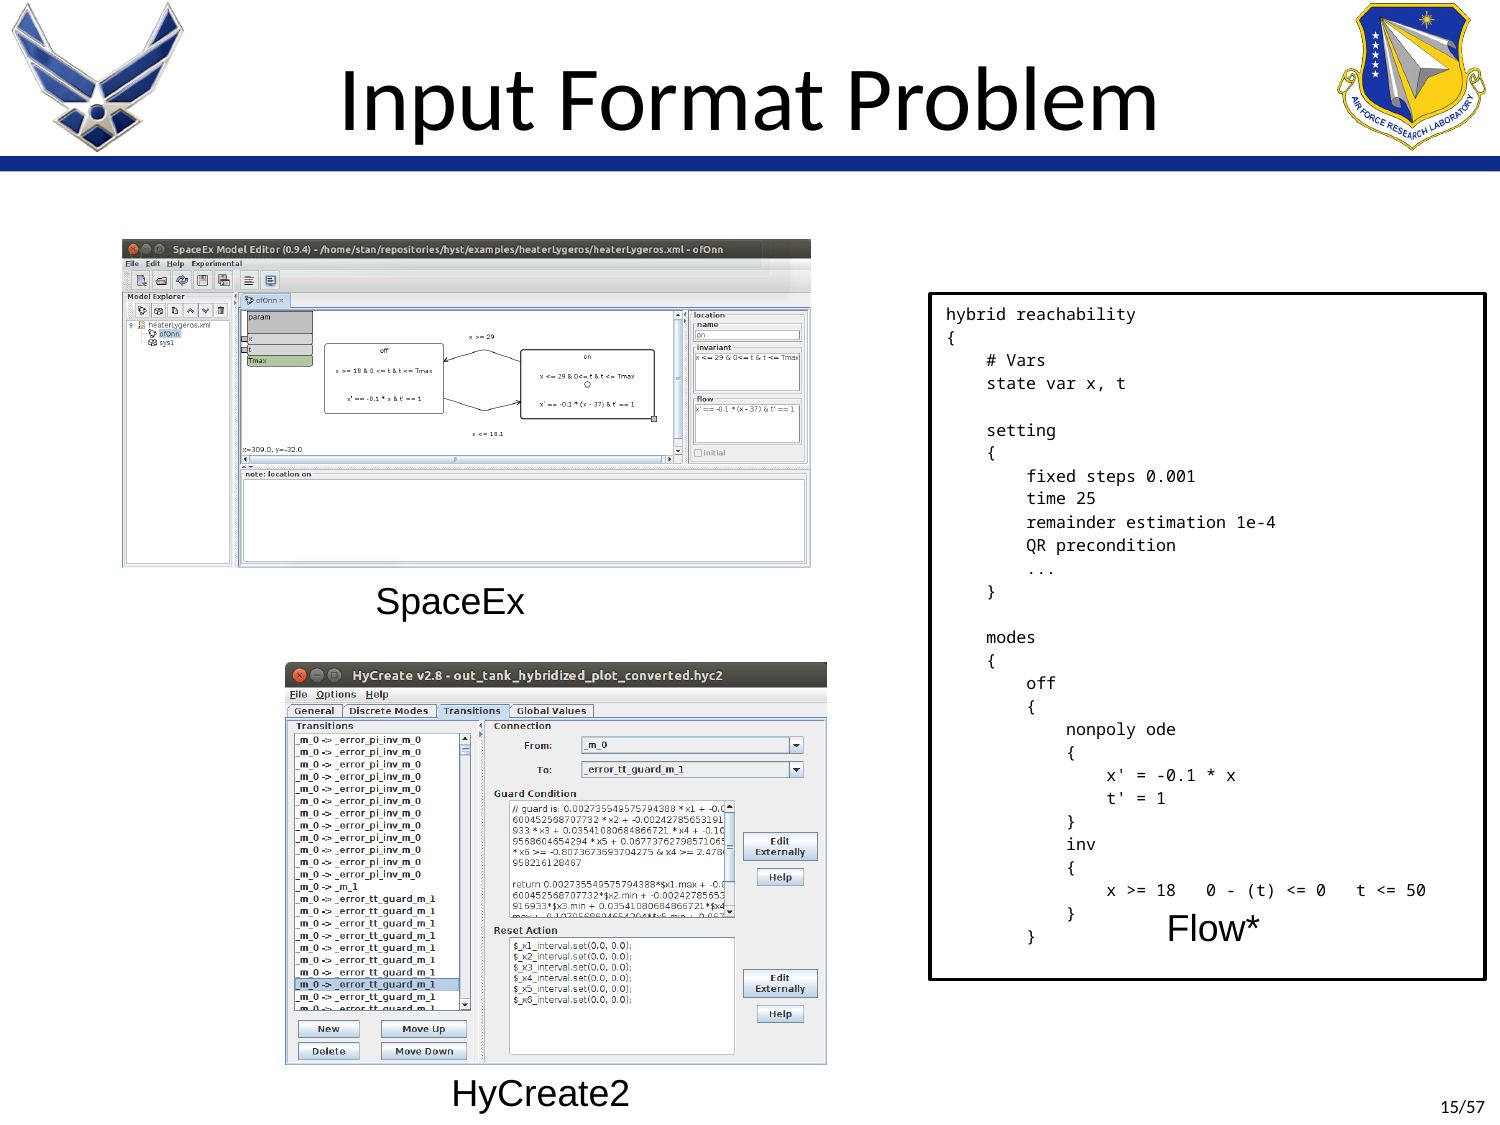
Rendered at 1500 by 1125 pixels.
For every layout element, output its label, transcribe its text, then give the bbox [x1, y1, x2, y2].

title Input Format Problem [75, 0, 1425, 188]
text_box SpaceEx [360, 573, 541, 631]
text_box HyCreate2 [436, 1066, 646, 1122]
text_box hybrid reachability { # Vars state var x, t setting { fixed steps 0.001 time 25 remainder estimation 1e-4 QR precondition ... } modes { off { nonpoly ode { x' = -0.1 * x t' = 1 } inv { x >= 18 0 - (t) <= 0 t <= 50 } } [930, 293, 1486, 871]
picture [1425, 3, 1486, 151]
picture [285, 662, 827, 1066]
text_box Flow* [1151, 900, 1276, 957]
picture [122, 239, 811, 568]
picture [2, 0, 75, 156]
